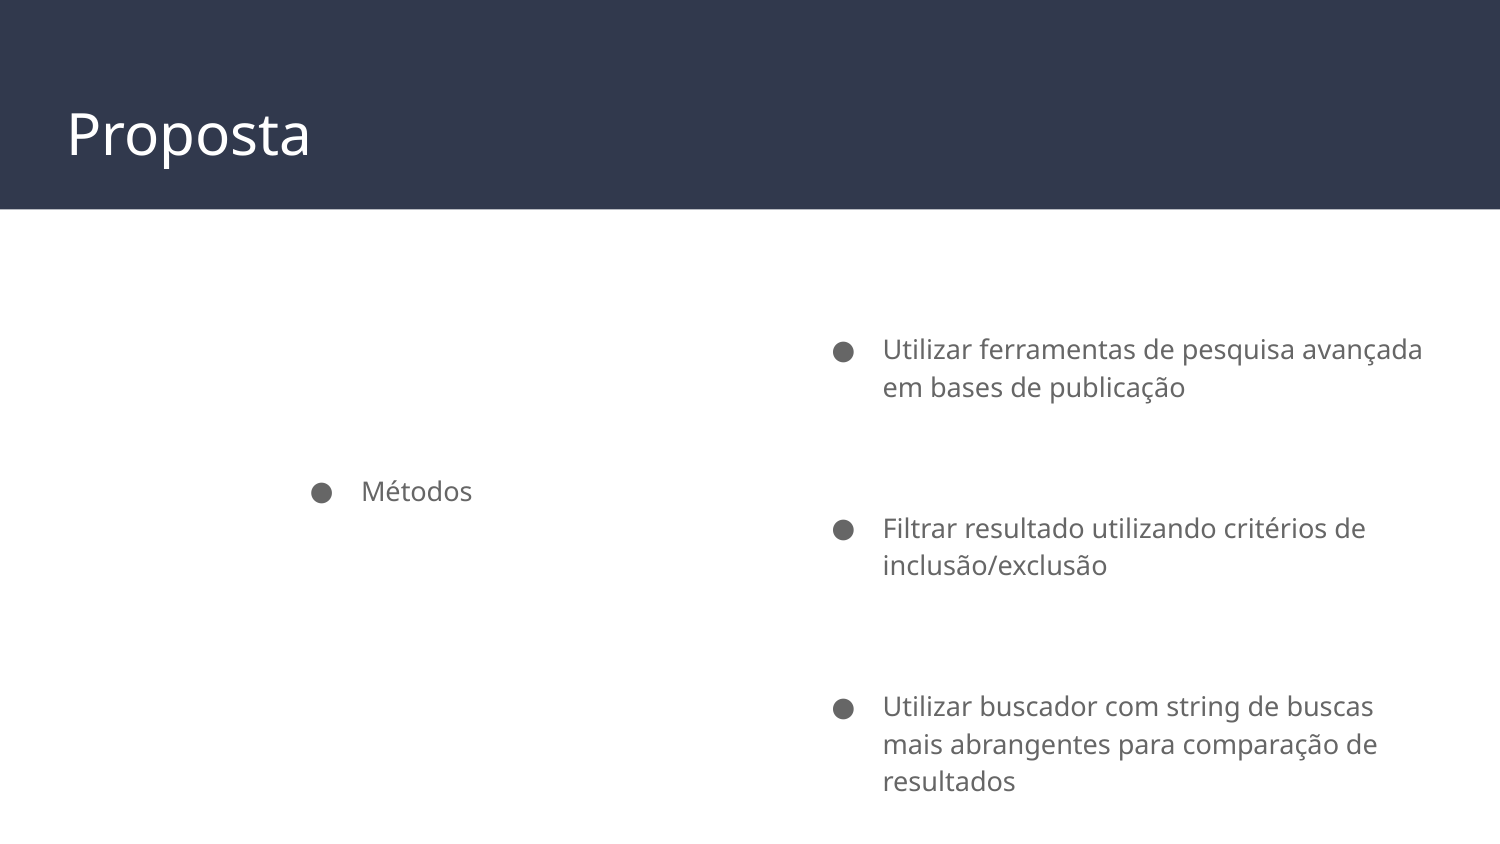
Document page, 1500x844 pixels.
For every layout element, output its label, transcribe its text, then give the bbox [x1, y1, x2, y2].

title Proposta [51, 82, 1449, 185]
list Utilizar ferramentas de pesquisa avançada em bases de publicação Filtrar resultado utilizando critérios de inclusão/exclusão Utilizar buscador com string de buscas mais abrangentes para comparação de resultados [792, 247, 1449, 752]
list Métodos [51, 247, 708, 752]
